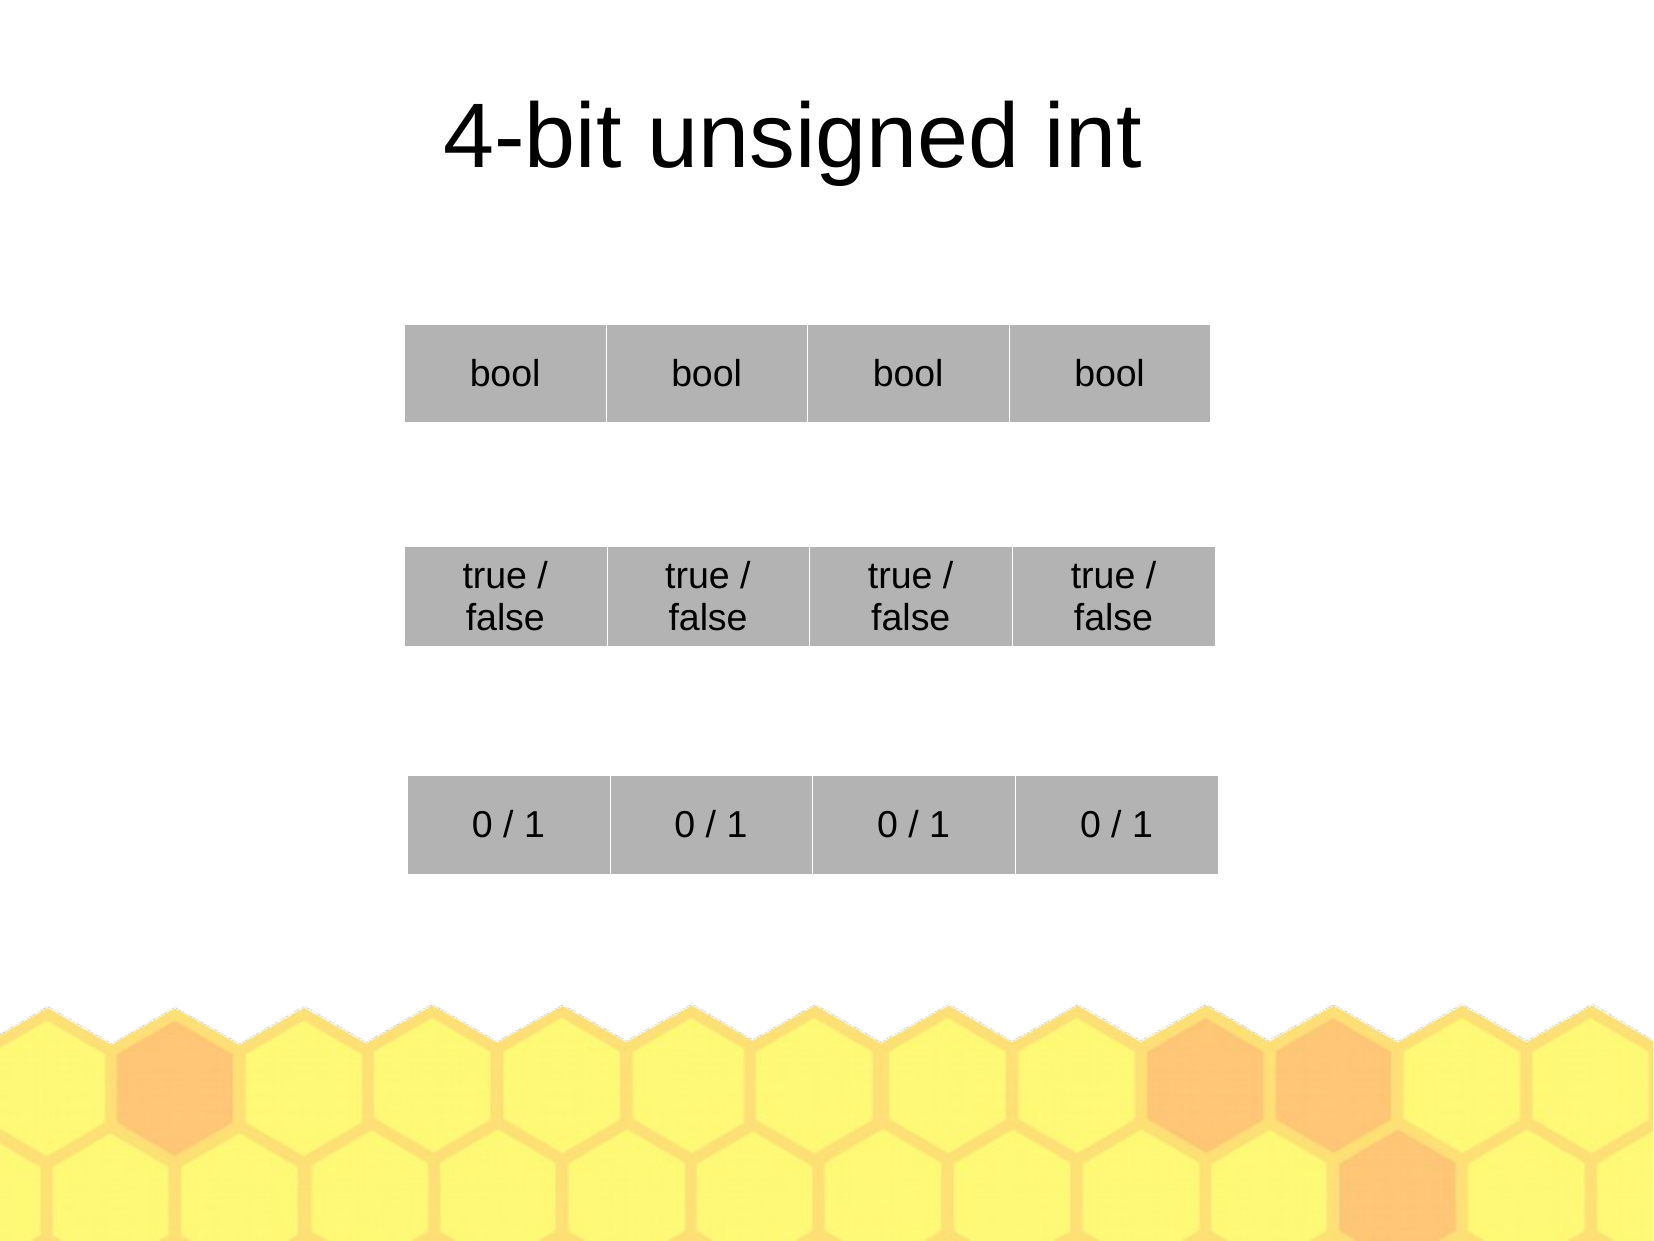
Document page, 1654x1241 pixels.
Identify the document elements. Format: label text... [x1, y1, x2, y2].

table_header true / false [405, 547, 607, 646]
picture [0, 1001, 1654, 1241]
table_header bool [808, 325, 1009, 422]
table_header bool [405, 325, 606, 422]
table_header 0 / 1 [408, 776, 610, 874]
table_header 0 / 1 [813, 776, 1015, 874]
table_header true / false [810, 547, 1012, 646]
table_header true / false [608, 547, 809, 646]
table_header 0 / 1 [611, 776, 812, 874]
table_header bool [1010, 325, 1210, 422]
title 4-bit unsigned int [15, 15, 1571, 257]
table_header bool [607, 325, 807, 422]
table_header 0 / 1 [1016, 776, 1218, 874]
table_header true / false [1013, 547, 1215, 646]
